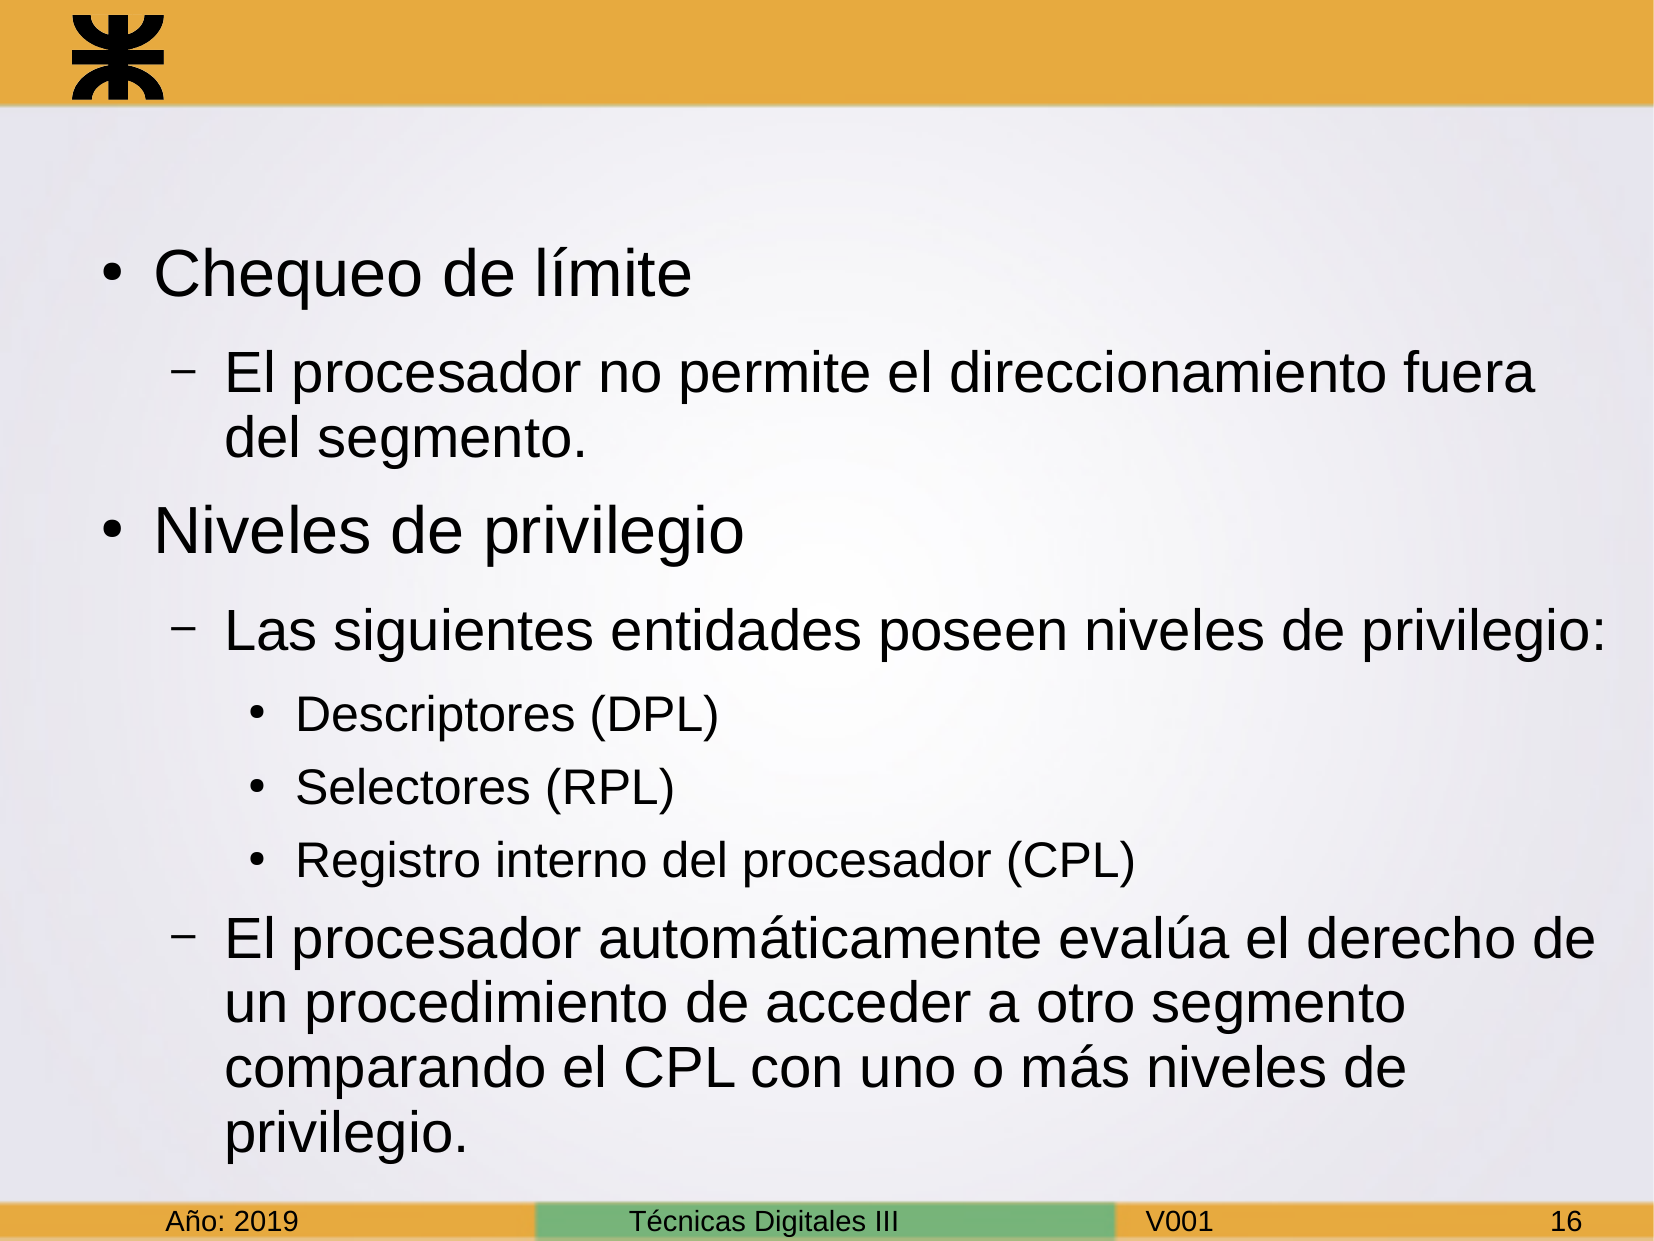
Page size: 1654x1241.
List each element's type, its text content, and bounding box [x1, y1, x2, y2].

list Chequeo de límite El procesador no permite el direccionamiento fuera del segmento. Niveles de privilegio Las siguientes entidades poseen niveles de privilegio: Descriptores (DPL) Selectores (RPL) Registro interno del procesador (CPL) El procesador automáticamente evalúa el derecho de un procedimiento de acceder a otro segmento comparando el CPL con uno o más niveles de privilegio. [82, 236, 1619, 956]
picture [0, 0, 1654, 1241]
